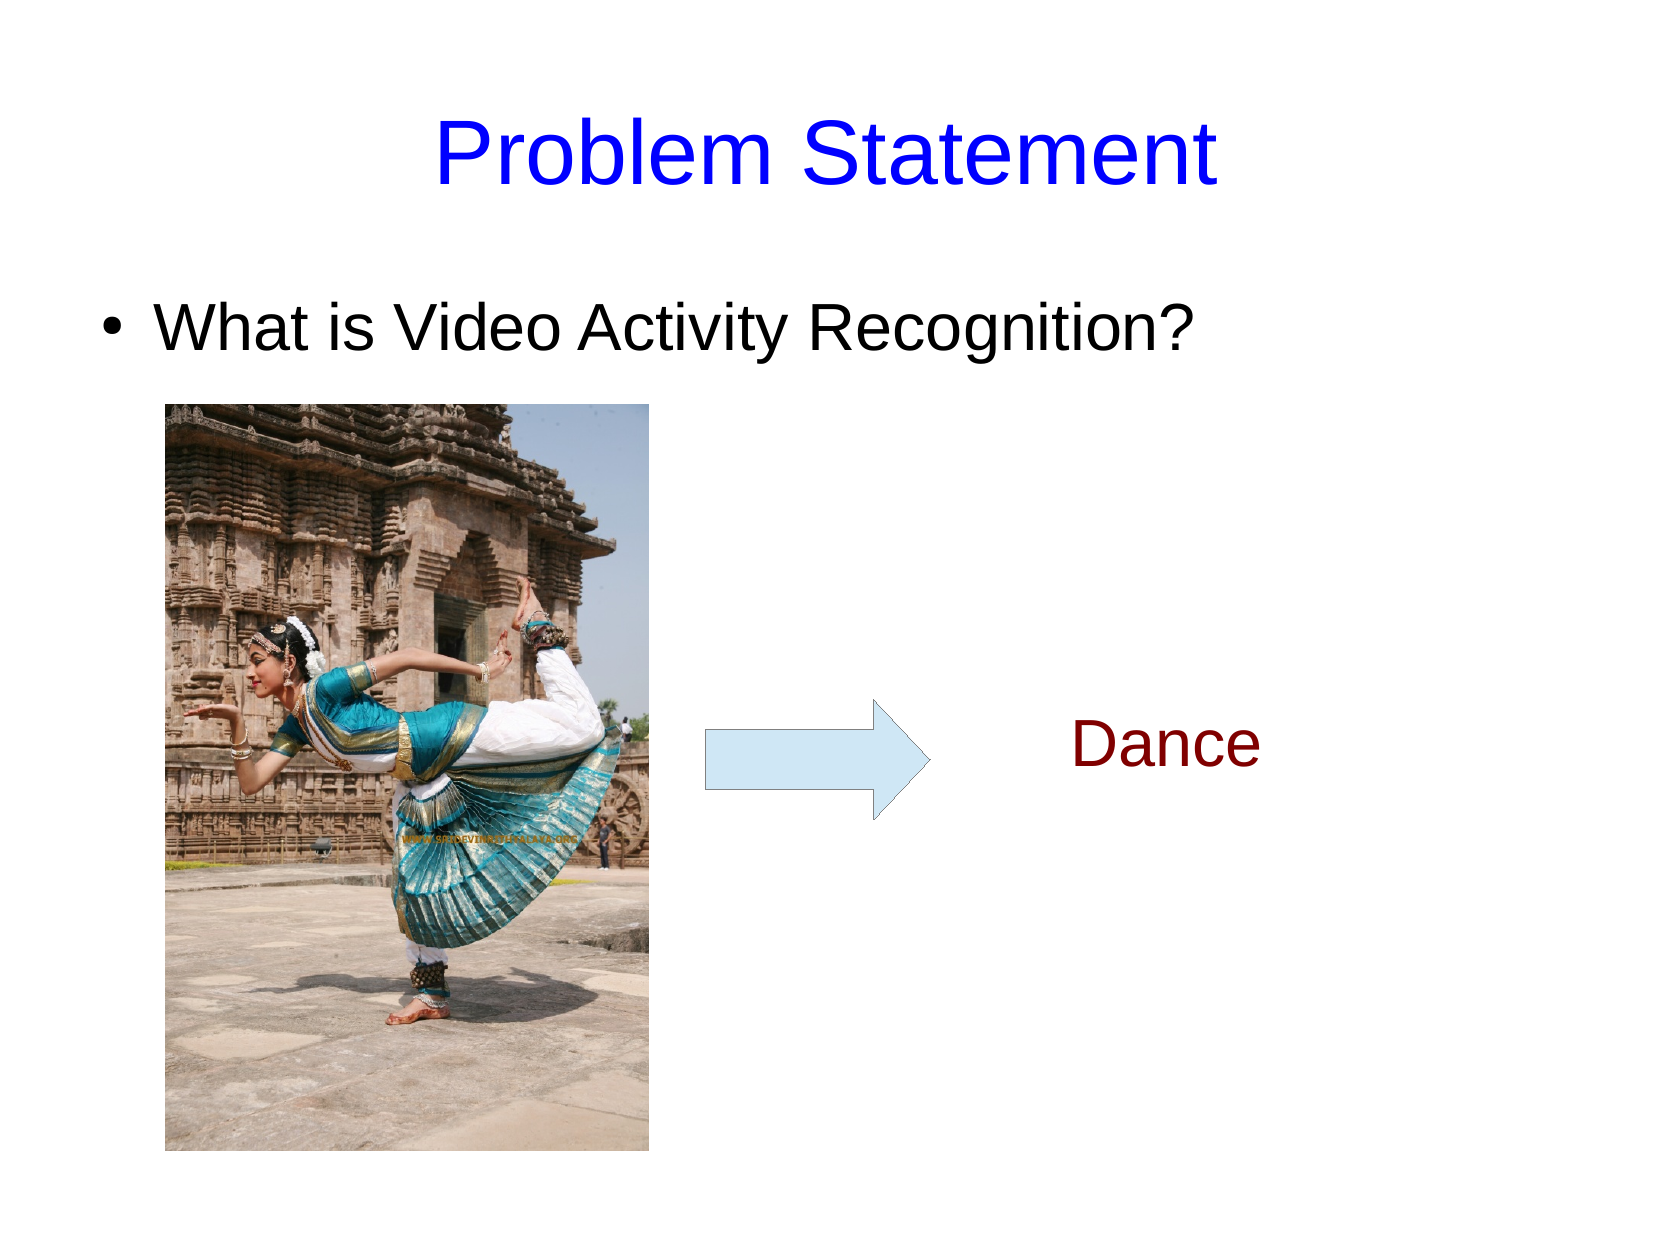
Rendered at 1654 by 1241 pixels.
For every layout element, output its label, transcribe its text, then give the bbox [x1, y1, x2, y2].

text_box [705, 699, 931, 820]
text_box Dance [999, 705, 1426, 871]
title Problem Statement [82, 49, 1571, 257]
list What is Video Activity Recognition? [82, 290, 1538, 1010]
picture [165, 404, 649, 1151]
